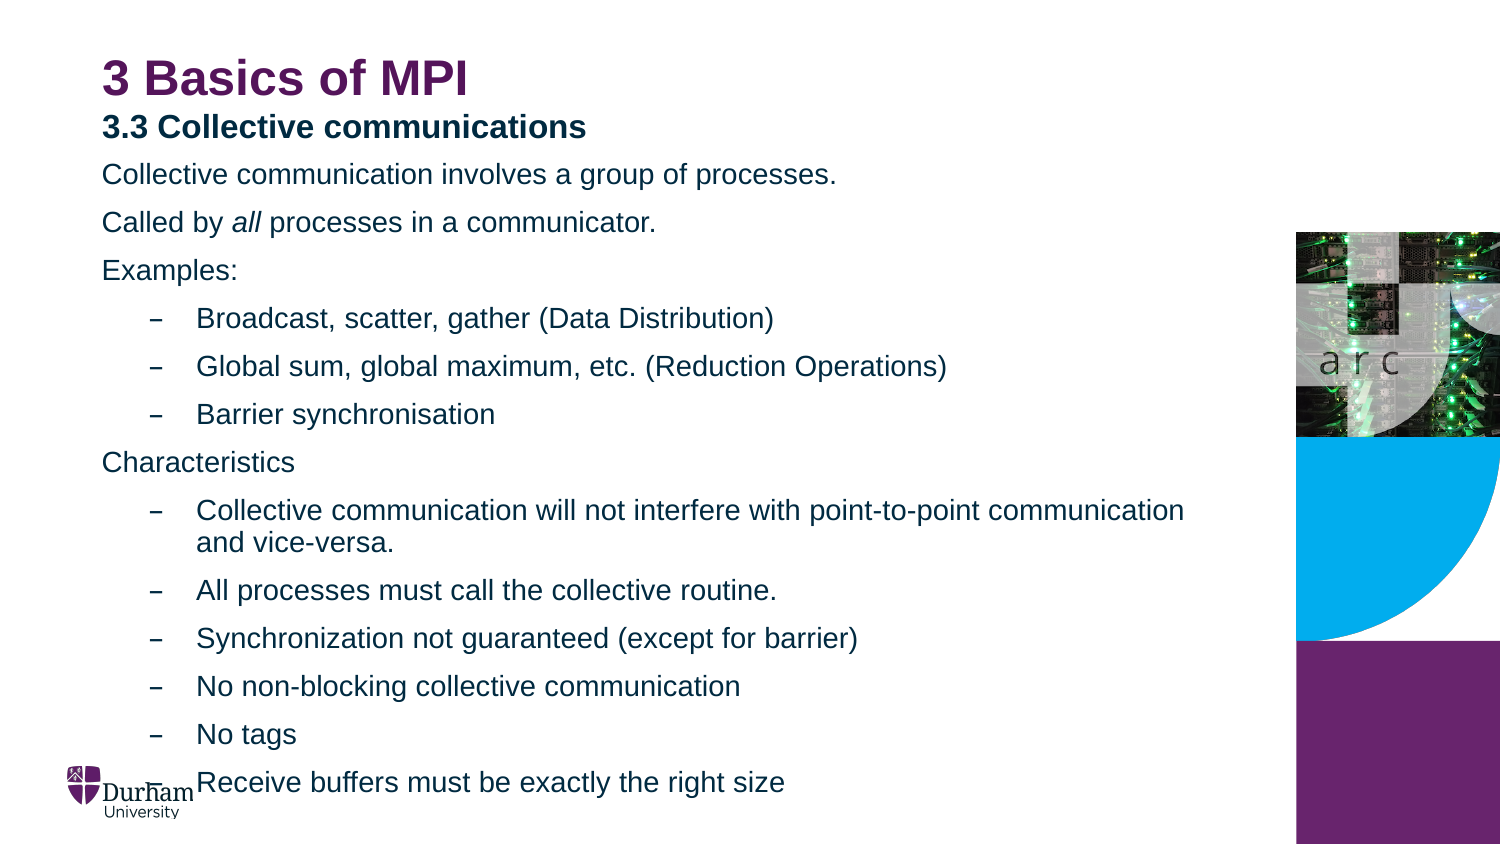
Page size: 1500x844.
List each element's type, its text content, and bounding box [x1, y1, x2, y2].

picture [1332, 467, 1500, 640]
picture [67, 766, 193, 819]
picture [1296, 232, 1500, 436]
list Collective communication involves a group of processes. Called by all processes in a communicator. Examples: Broadcast, scatter, gather (Data Distribution) Global sum, global maximum, etc. (Reduction Operations) Barrier synchronisation Characteristics Collective communication will not interfere with point-to-point communication and vice-versa. All processes must call the collective routine. Synchronization not guaranteed (except for barrier) No non-blocking collective communication No tags Receive buffers must be exactly the right size [101, 159, 1215, 745]
text_box [1296, 640, 1500, 844]
title 3 Basics of MPI 3.3 Collective communications [101, 45, 1399, 187]
